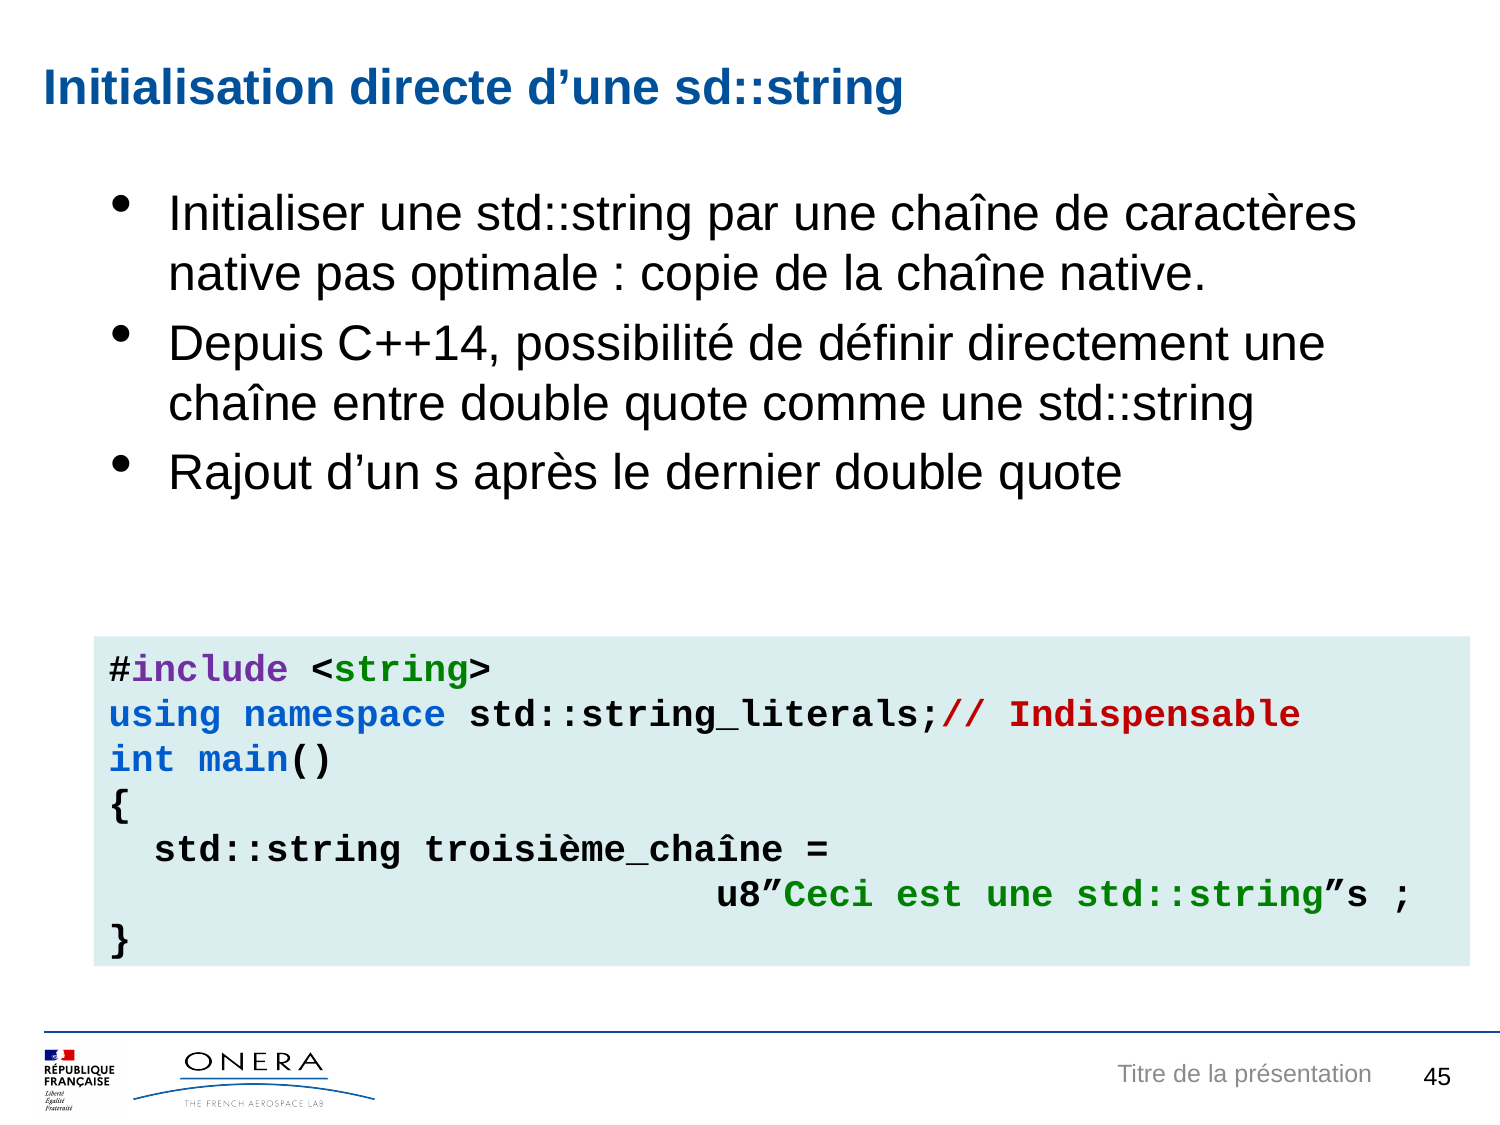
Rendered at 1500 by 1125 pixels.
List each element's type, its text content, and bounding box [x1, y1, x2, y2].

picture [133, 1052, 375, 1107]
text_box #include <string> using namespace std::string_literals;// Indispensable int main() { std::string troisième_chaîne = u8”Ceci est une std::string”s ; } [93, 636, 1470, 967]
text_box <numéro> [1374, 1025, 1500, 1125]
text_box Initialiser une std::string par une chaîne de caractères native pas optimale : copie de la chaîne native. Depuis C++14, possibilité de définir directement une chaîne entre double quote comme une std::string Rajout d’un s après le dernier double quote [112, 180, 1388, 545]
text_box Titre de la présentation [466, 1042, 1388, 1103]
picture [34, 1039, 125, 1121]
text_box Initialisation directe d’une sd::string [43, 0, 1486, 169]
